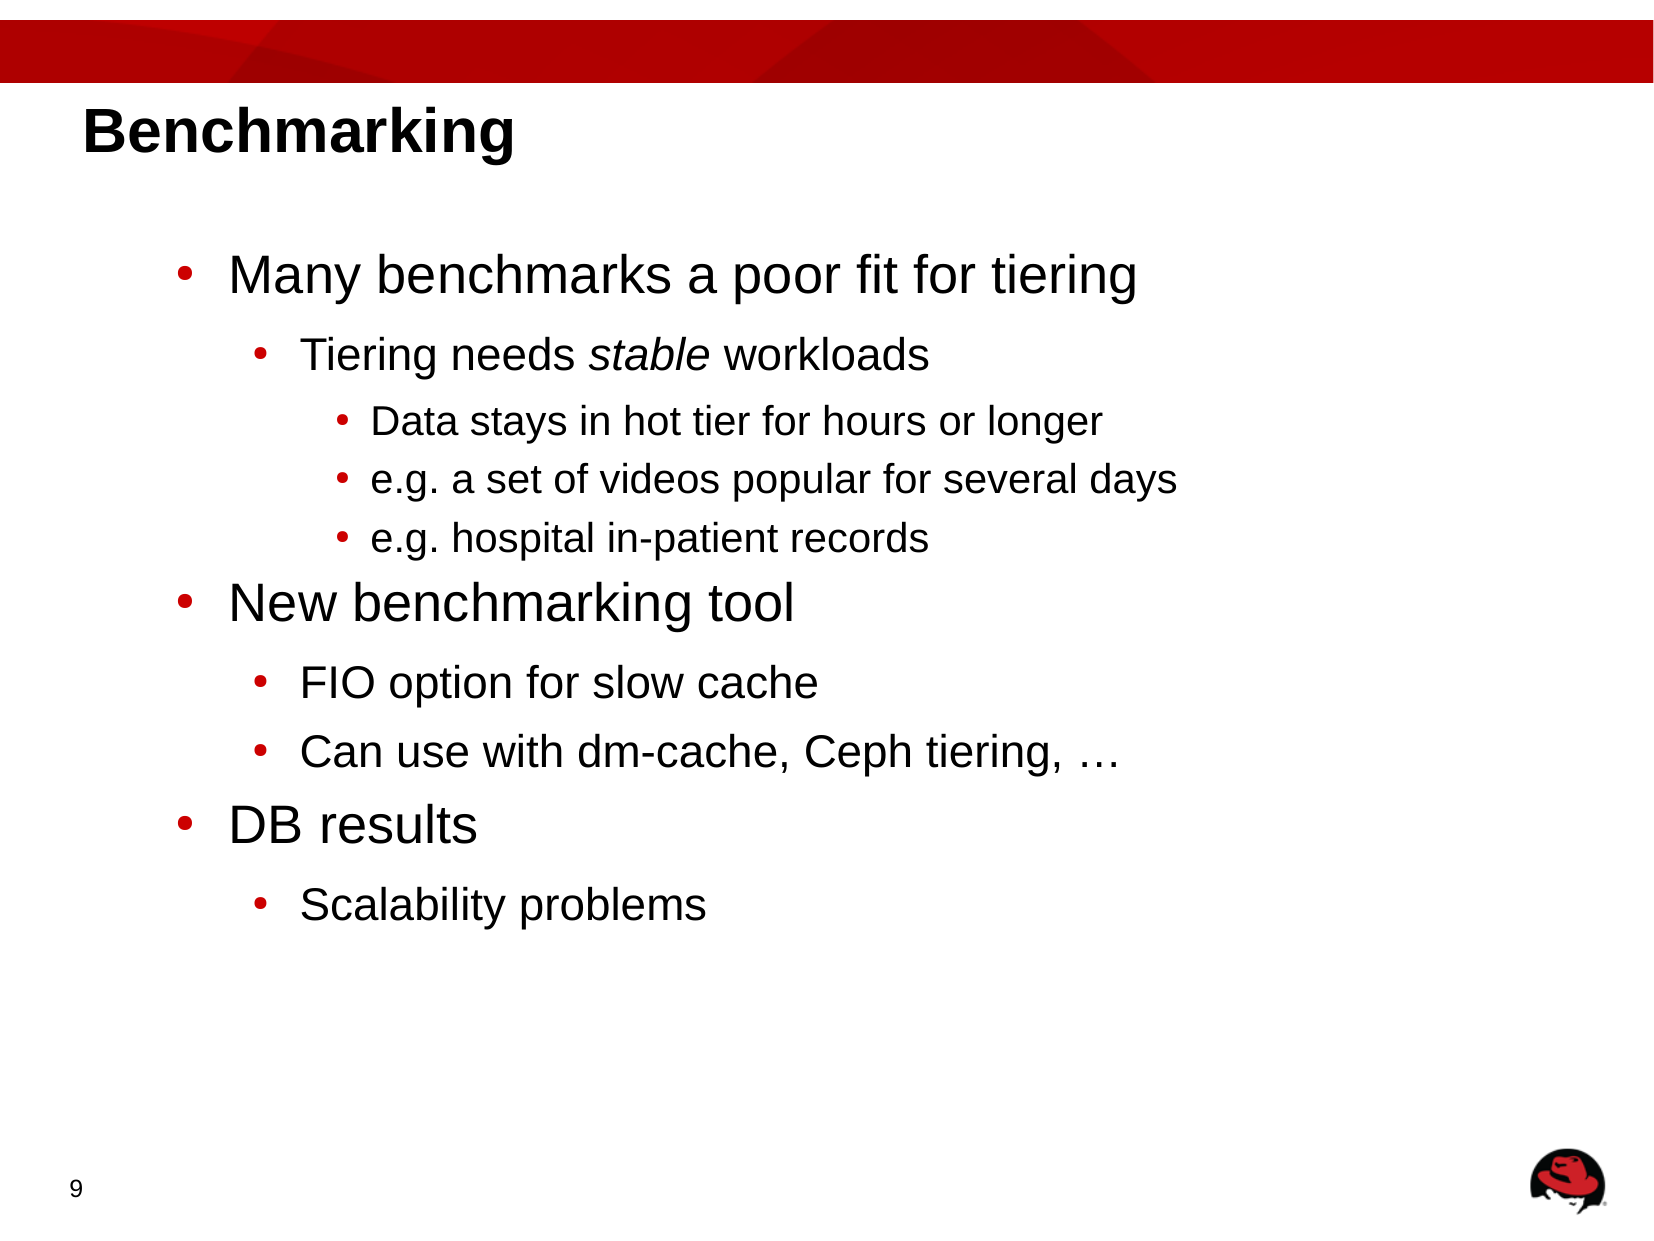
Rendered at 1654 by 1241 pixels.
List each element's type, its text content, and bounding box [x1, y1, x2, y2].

picture [1576, 1146, 1613, 1224]
title Benchmarking [82, 37, 1571, 226]
picture [0, 20, 1654, 83]
list Many benchmarks a poor fit for tiering Tiering needs stable workloads Data stays in hot tier for hours or longer e.g. a set of videos popular for several days e.g. hospital in-patient records New benchmarking tool FIO option for slow cache Can use with dm-cache, Ceph tiering, … DB results Scalability problems [86, 244, 1576, 1241]
